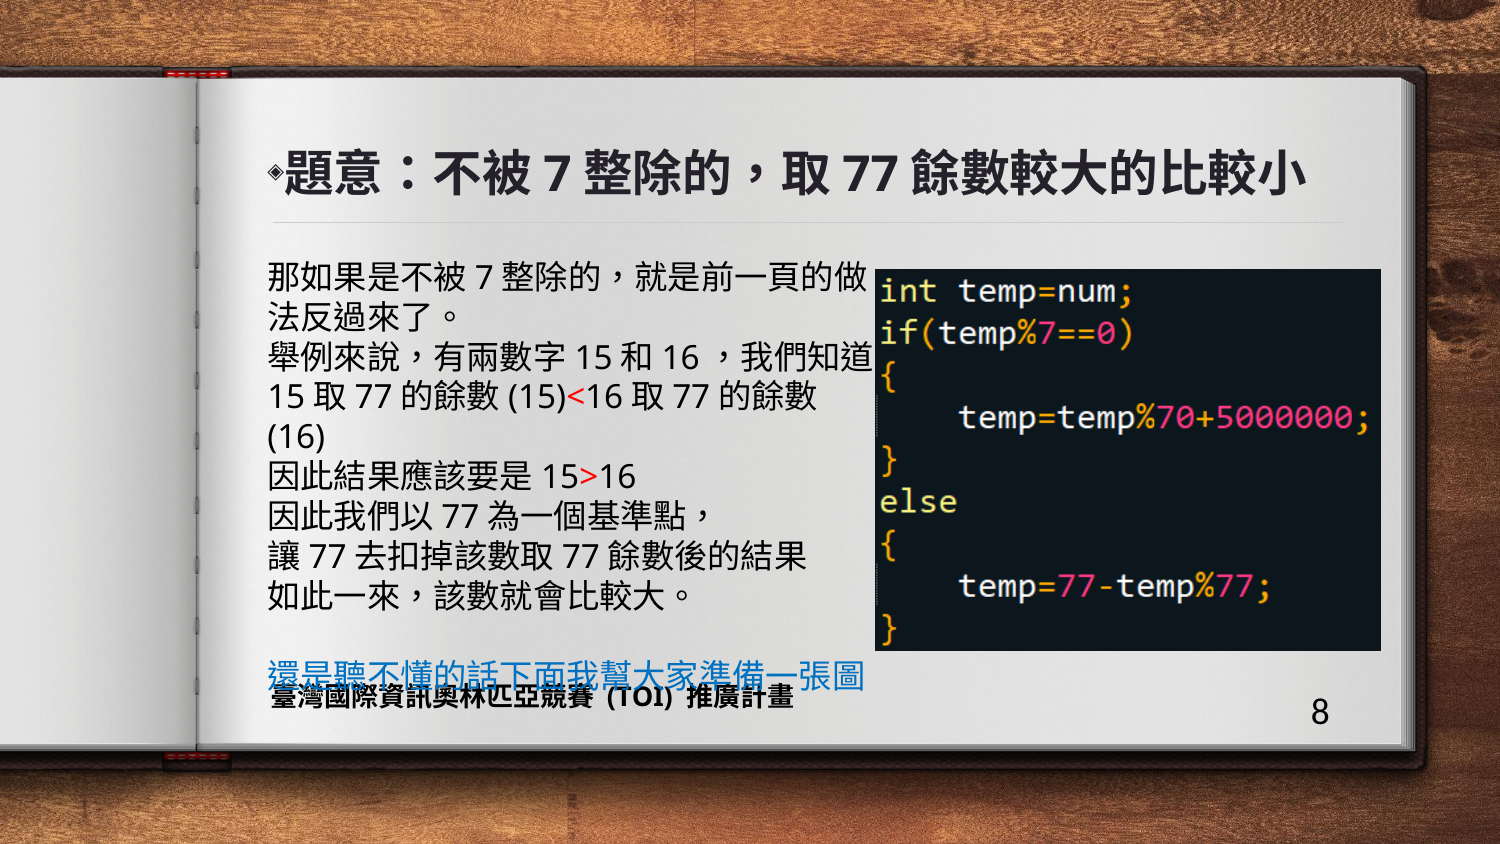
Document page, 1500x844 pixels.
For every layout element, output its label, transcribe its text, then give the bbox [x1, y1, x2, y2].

text_box [1295, 672, 1386, 737]
picture [875, 269, 1381, 651]
text_box 那如果是不被7整除的，就是前一頁的做法反過來了。 舉例來說，有兩數字15和16，我們知道15取77的餘數(15)<16取77的餘數(16) 因此結果應該要是15>16 因此我們以77為一個基準點， 讓77去扣掉該數取77餘數後的結果 如此一來，該數就會比較大。 還是聽不懂的話下面我幫大家準備一張圖 [252, 248, 891, 749]
list 題意：不被7整除的，取77餘數較大的比較小 [252, 126, 1359, 216]
